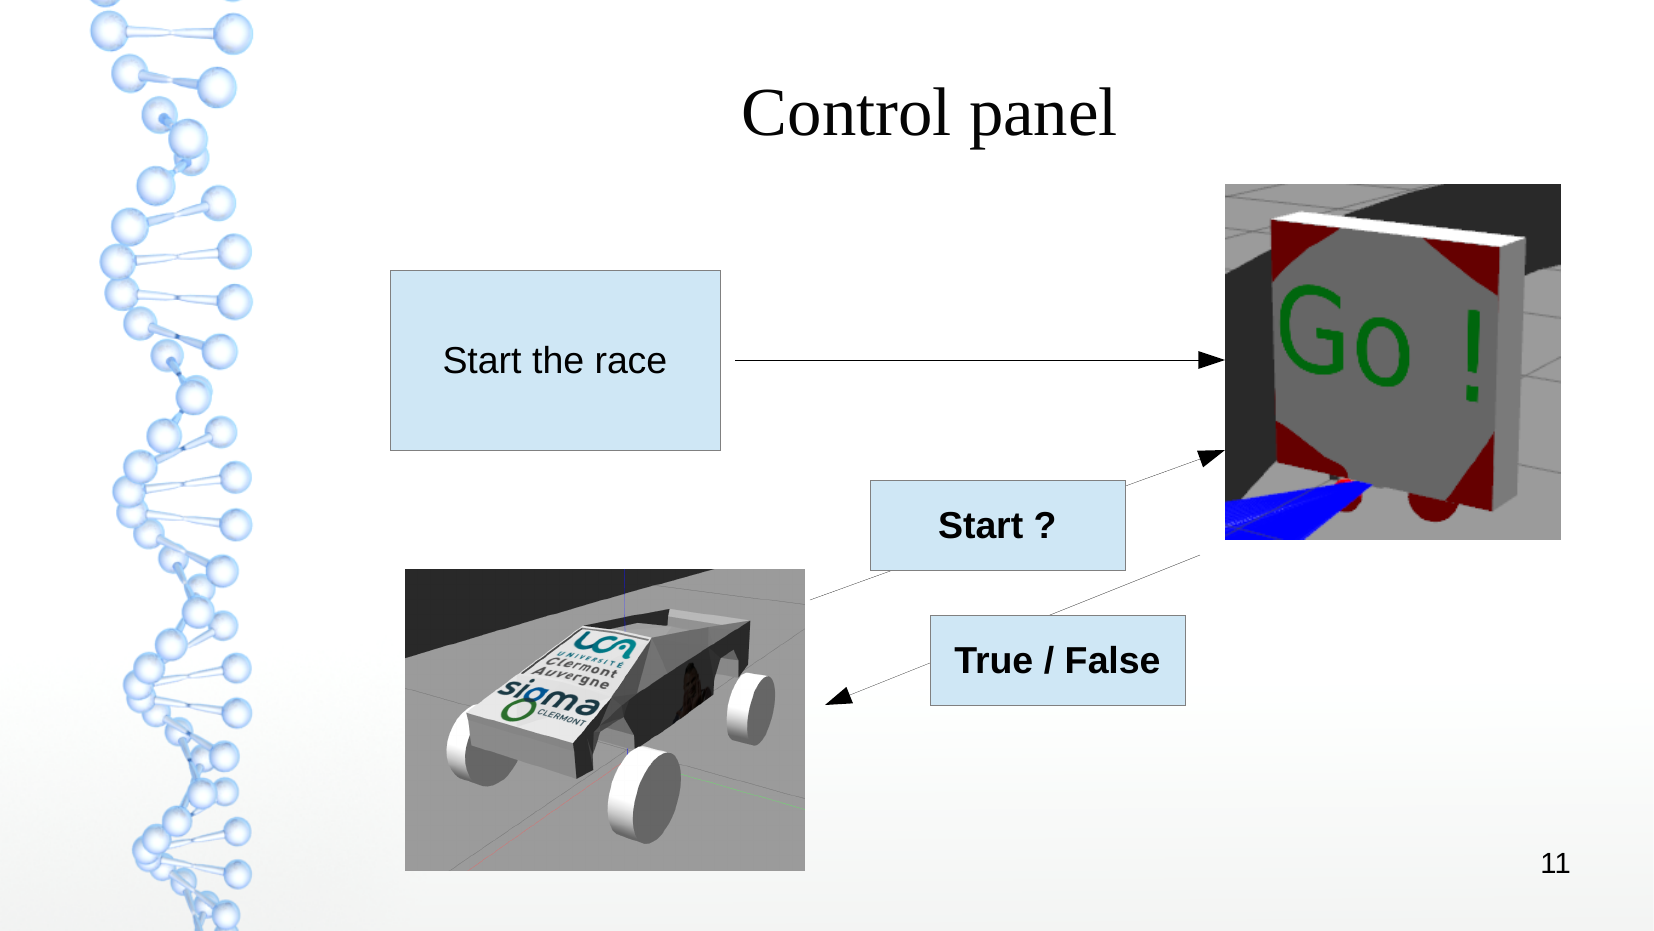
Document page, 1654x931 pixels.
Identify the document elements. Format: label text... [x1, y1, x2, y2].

picture [0, 0, 1654, 931]
title Control panel [265, 35, 1595, 189]
text_box True / False [930, 615, 1186, 706]
text_box Start the race [390, 270, 721, 451]
text_box Start ? [870, 480, 1126, 571]
